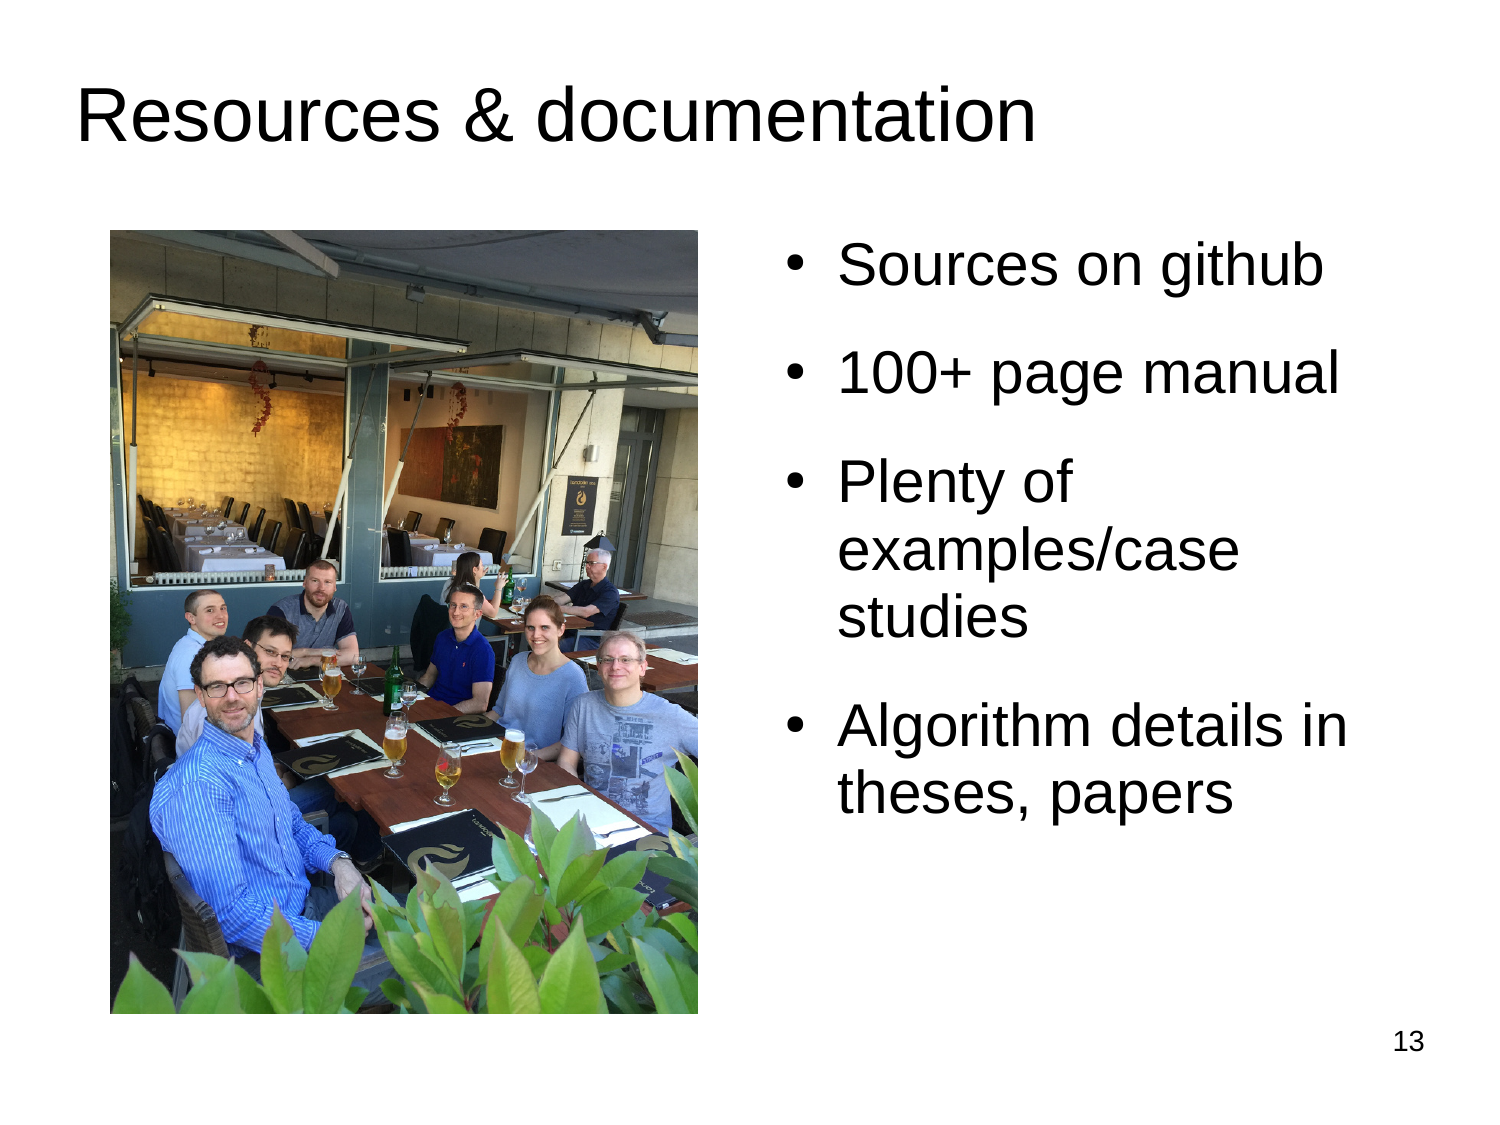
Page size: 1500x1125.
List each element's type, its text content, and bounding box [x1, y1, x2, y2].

list Sources on github 100+ page manual Plenty of examples/case studies Algorithm details in theses, papers [766, 230, 1426, 1014]
title Resources & documentation [75, 44, 1425, 185]
picture [110, 230, 698, 1014]
